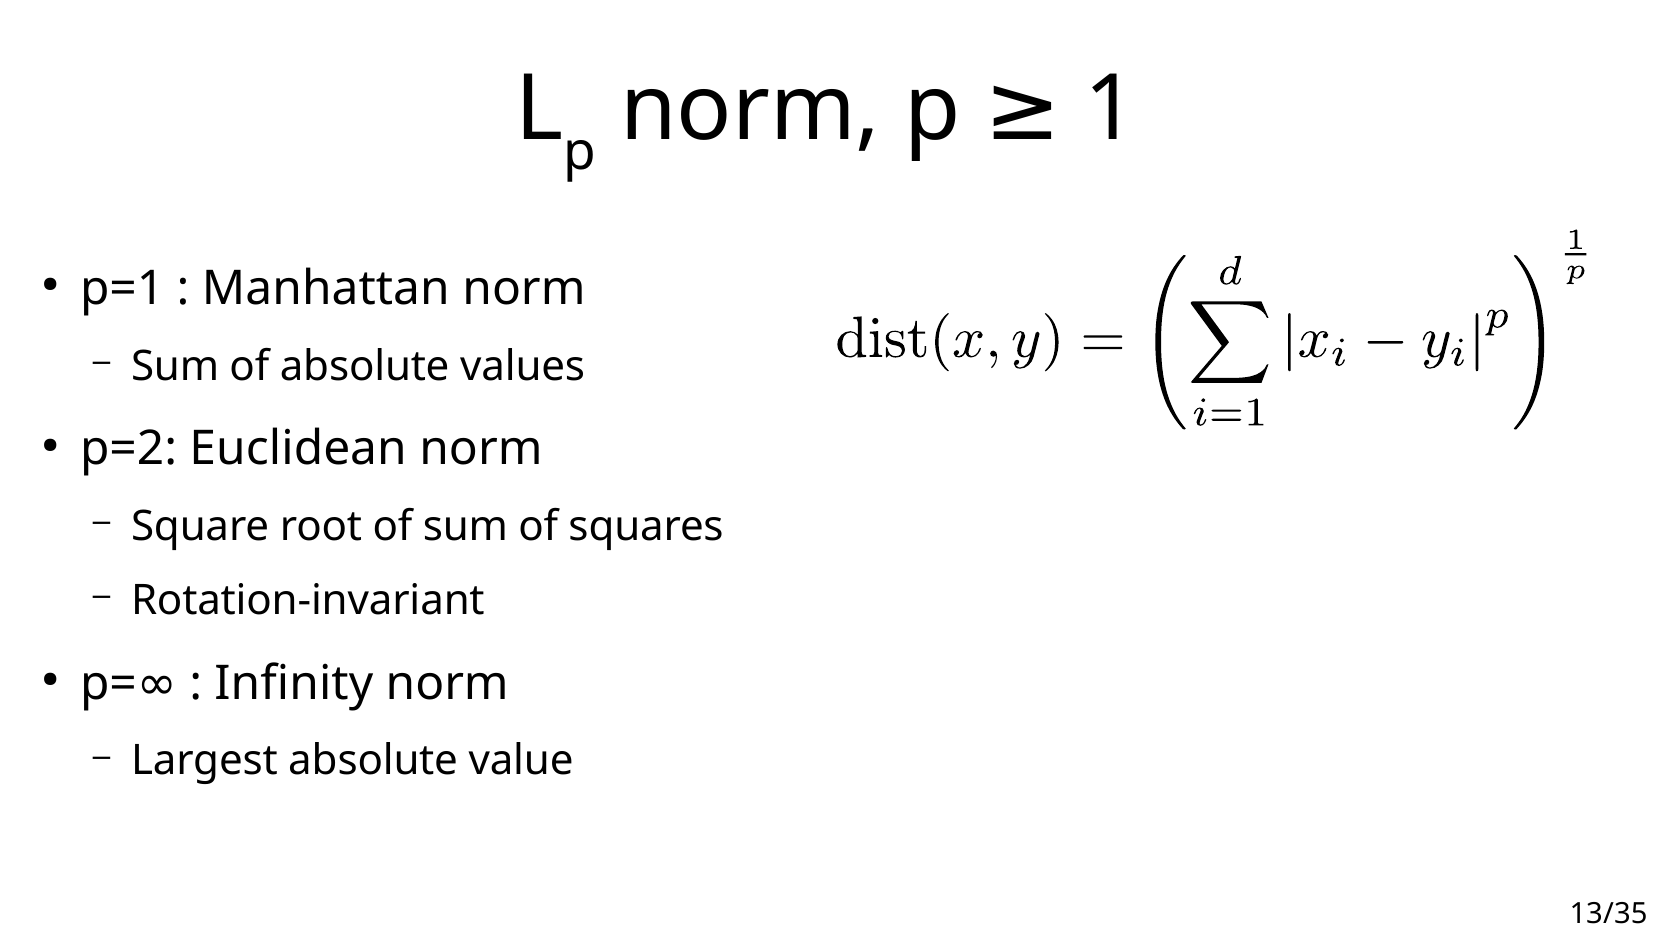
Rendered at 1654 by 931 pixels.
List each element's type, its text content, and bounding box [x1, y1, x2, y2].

text_box [835, 229, 1587, 430]
list p=1 : Manhattan norm Sum of absolute values p=2: Euclidean norm Square root of sum of squares Rotation-invariant p=∞ : Infinity norm Largest absolute value [29, 253, 880, 793]
title Lp norm, p ≥ 1 [82, 1, 1571, 226]
